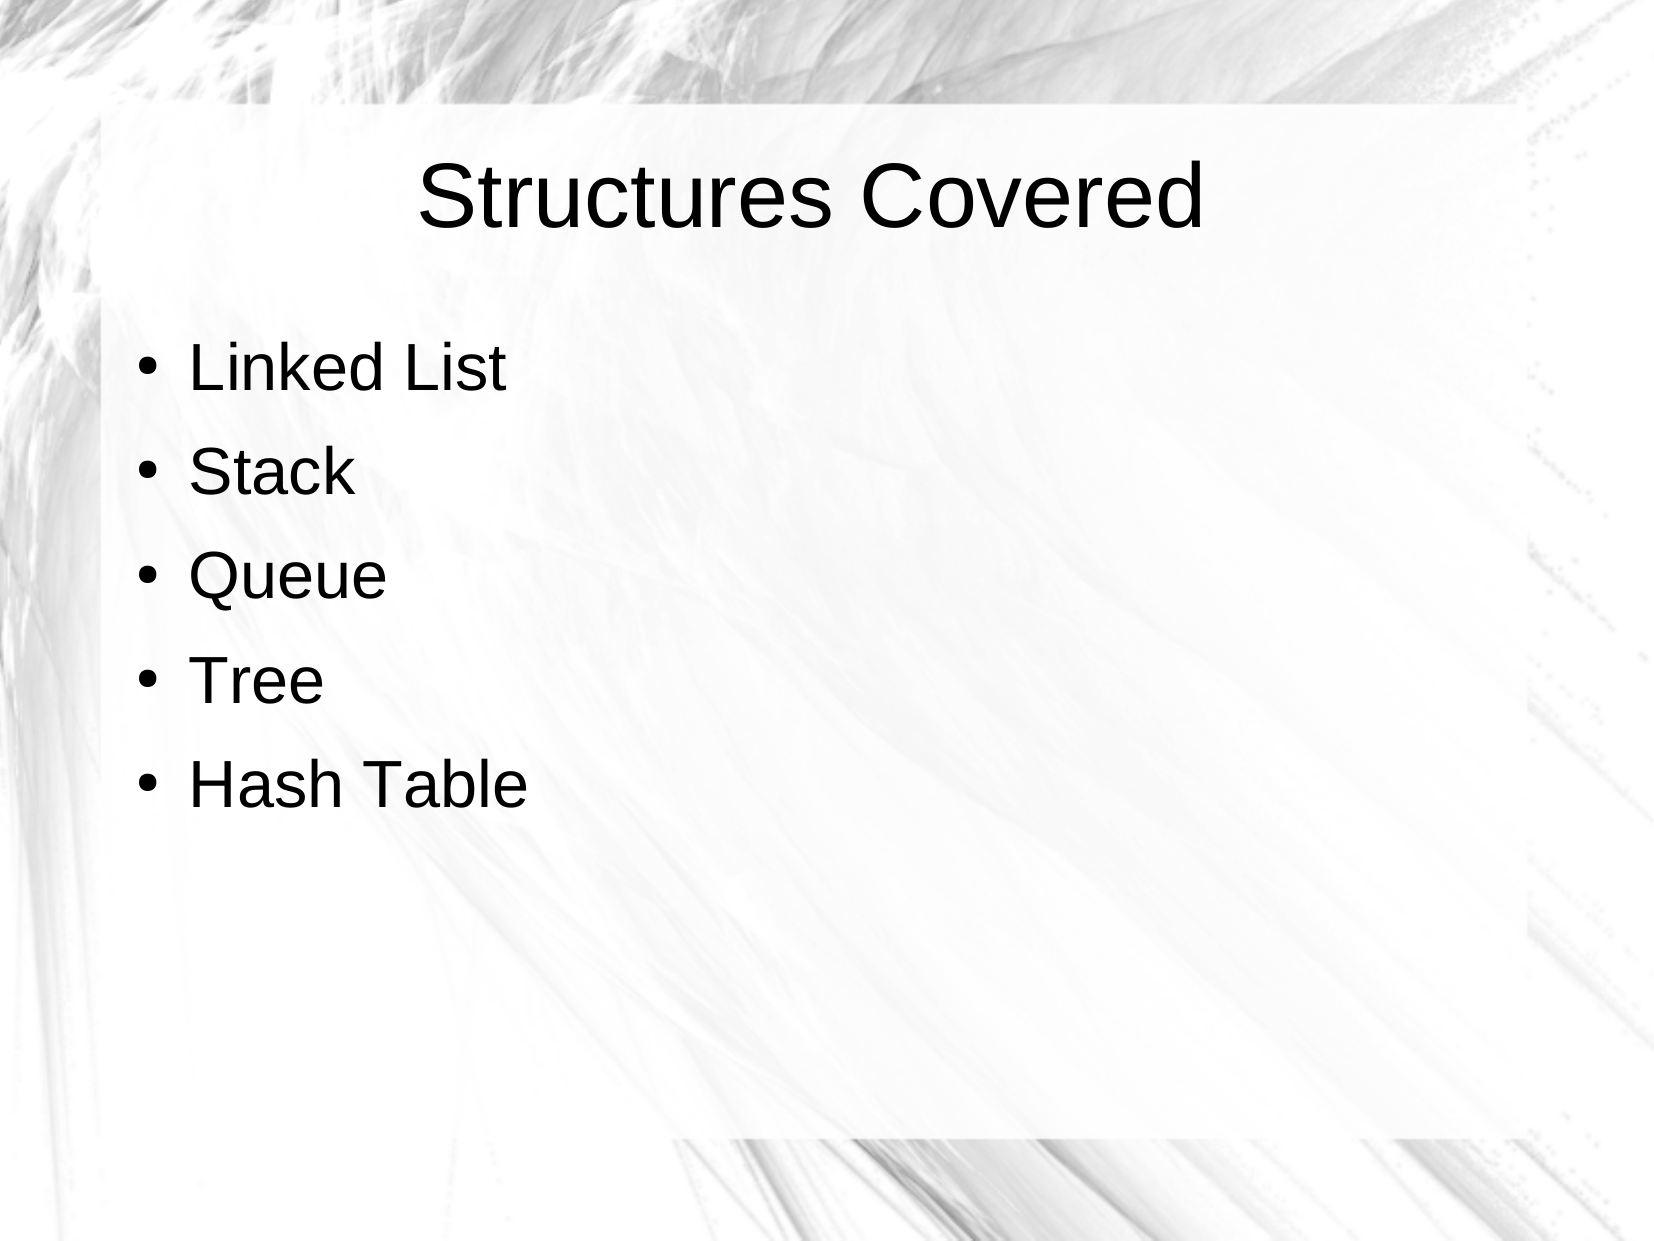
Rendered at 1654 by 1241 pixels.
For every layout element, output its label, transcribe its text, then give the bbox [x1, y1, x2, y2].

picture [0, 0, 1654, 1241]
title Structures Covered [118, 112, 1506, 281]
list Linked List Stack Queue Tree Hash Table [118, 330, 1571, 956]
